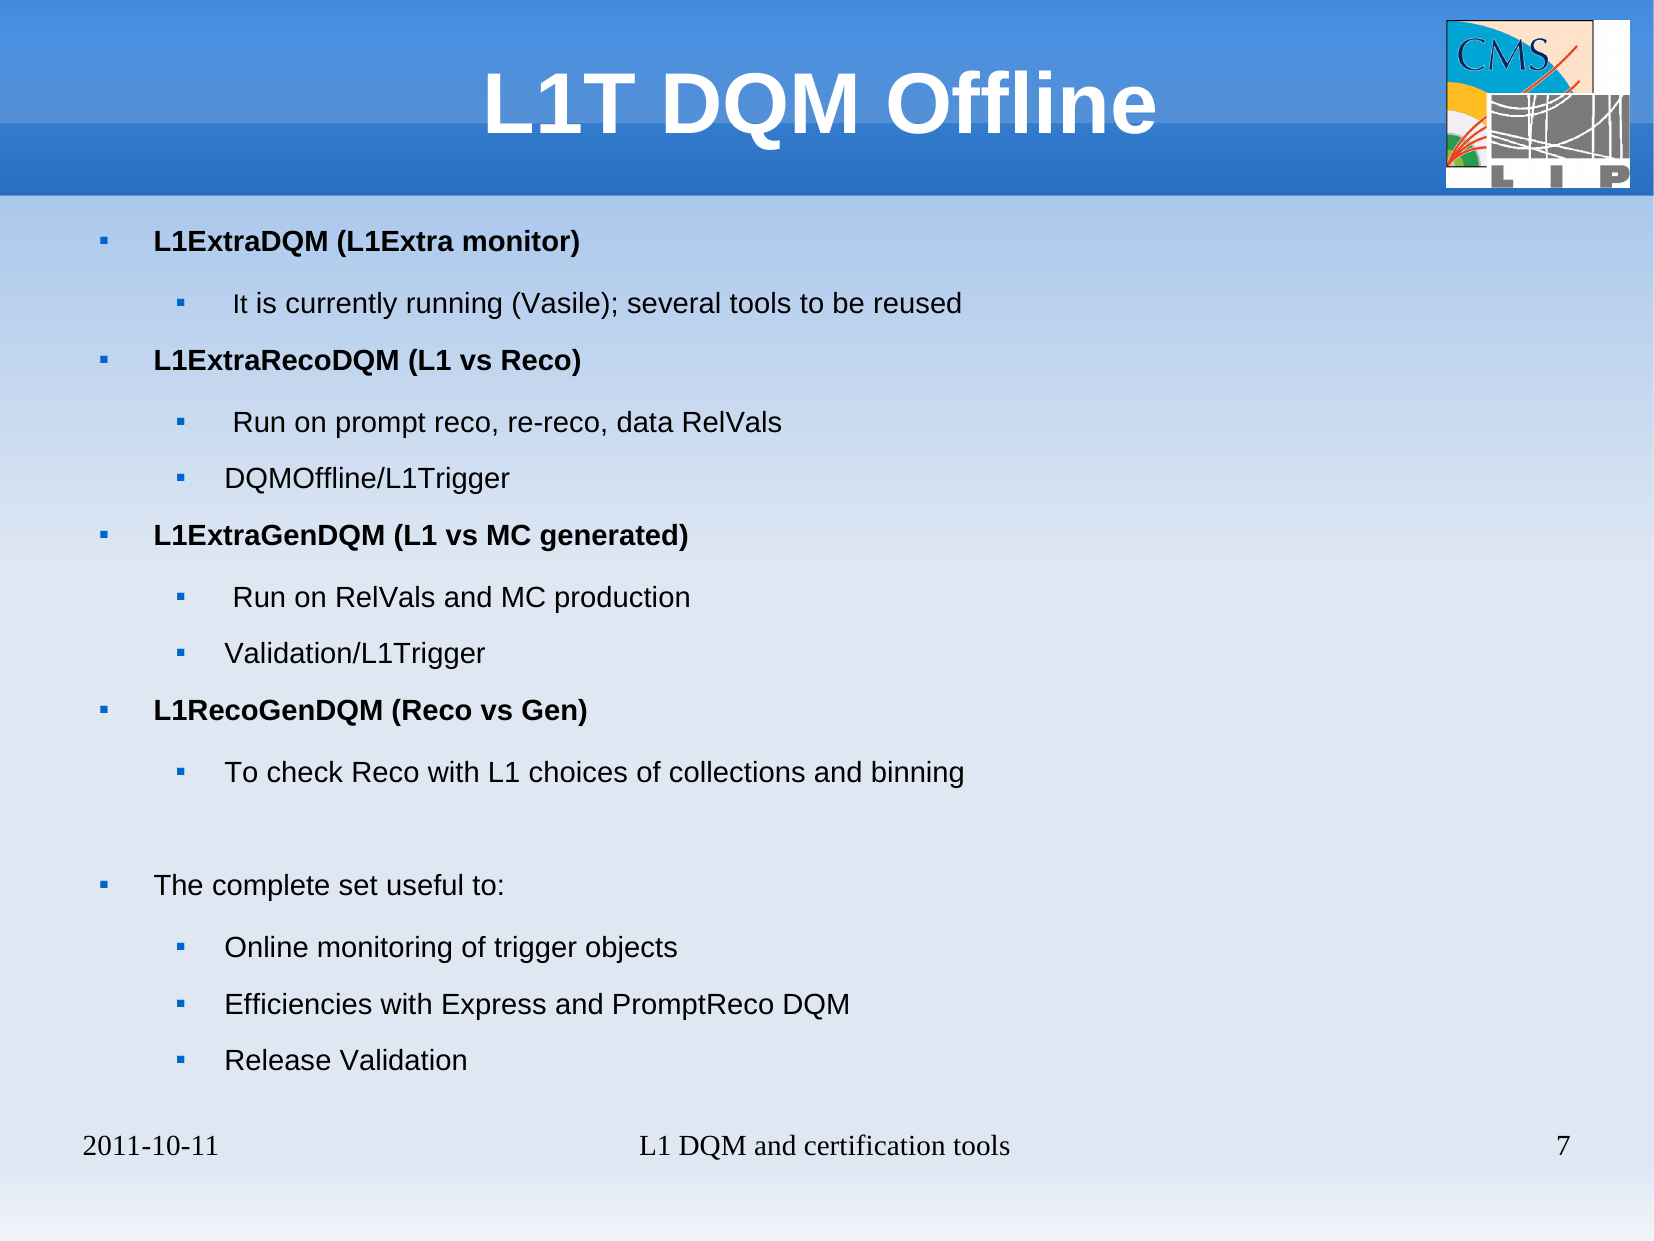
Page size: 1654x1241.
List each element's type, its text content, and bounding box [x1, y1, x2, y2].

list L1ExtraDQM (L1Extra monitor) It is currently running (Vasile); several tools to be reused L1ExtraRecoDQM (L1 vs Reco) Run on prompt reco, re-reco, data RelVals DQMOffline/L1Trigger L1ExtraGenDQM (L1 vs MC generated) Run on RelVals and MC production Validation/L1Trigger L1RecoGenDQM (Reco vs Gen) To check Reco with L1 choices of collections and binning The complete set useful to: Online monitoring of trigger objects Efficiencies with Express and PromptReco DQM Release Validation [82, 225, 1571, 1130]
title L1T DQM Offline [76, 0, 1565, 208]
picture [0, 0, 1654, 1241]
